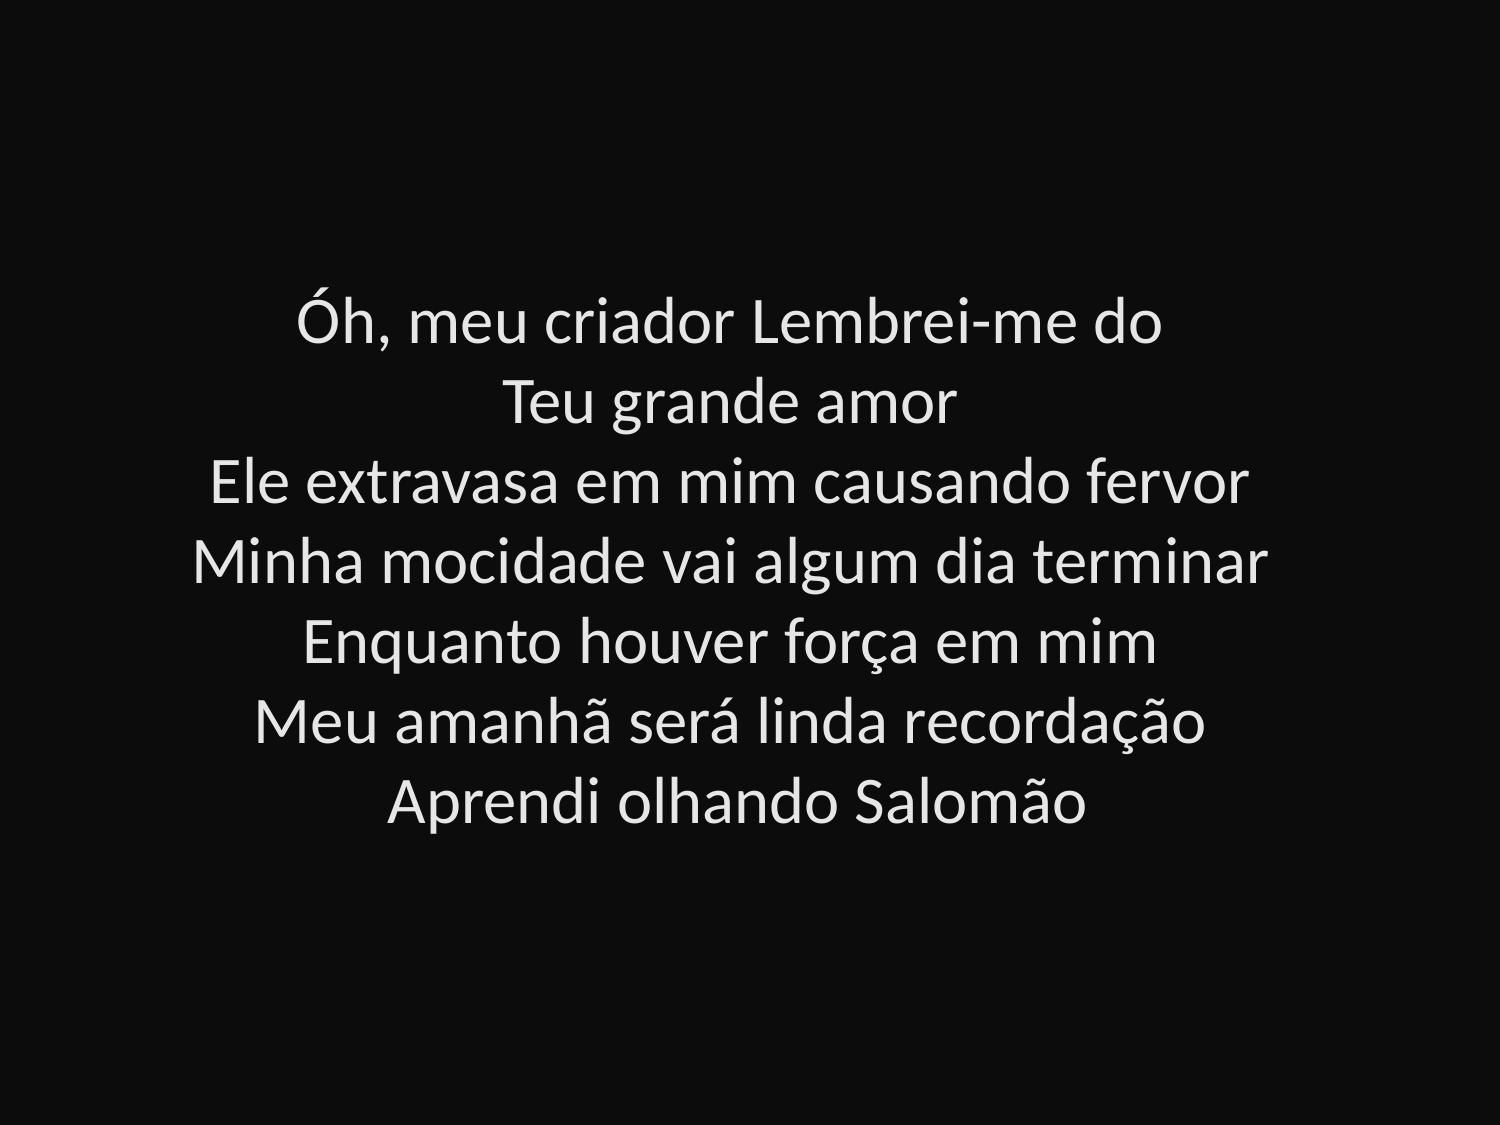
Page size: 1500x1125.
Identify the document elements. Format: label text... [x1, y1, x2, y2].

title Óh, meu criador Lembrei-me do Teu grande amor Ele extravasa em mim causando fervor Minha mocidade vai algum dia terminar Enquanto houver força em mim Meu amanhã será linda recordação Aprendi olhando Salomão [29, 30, 1447, 1083]
